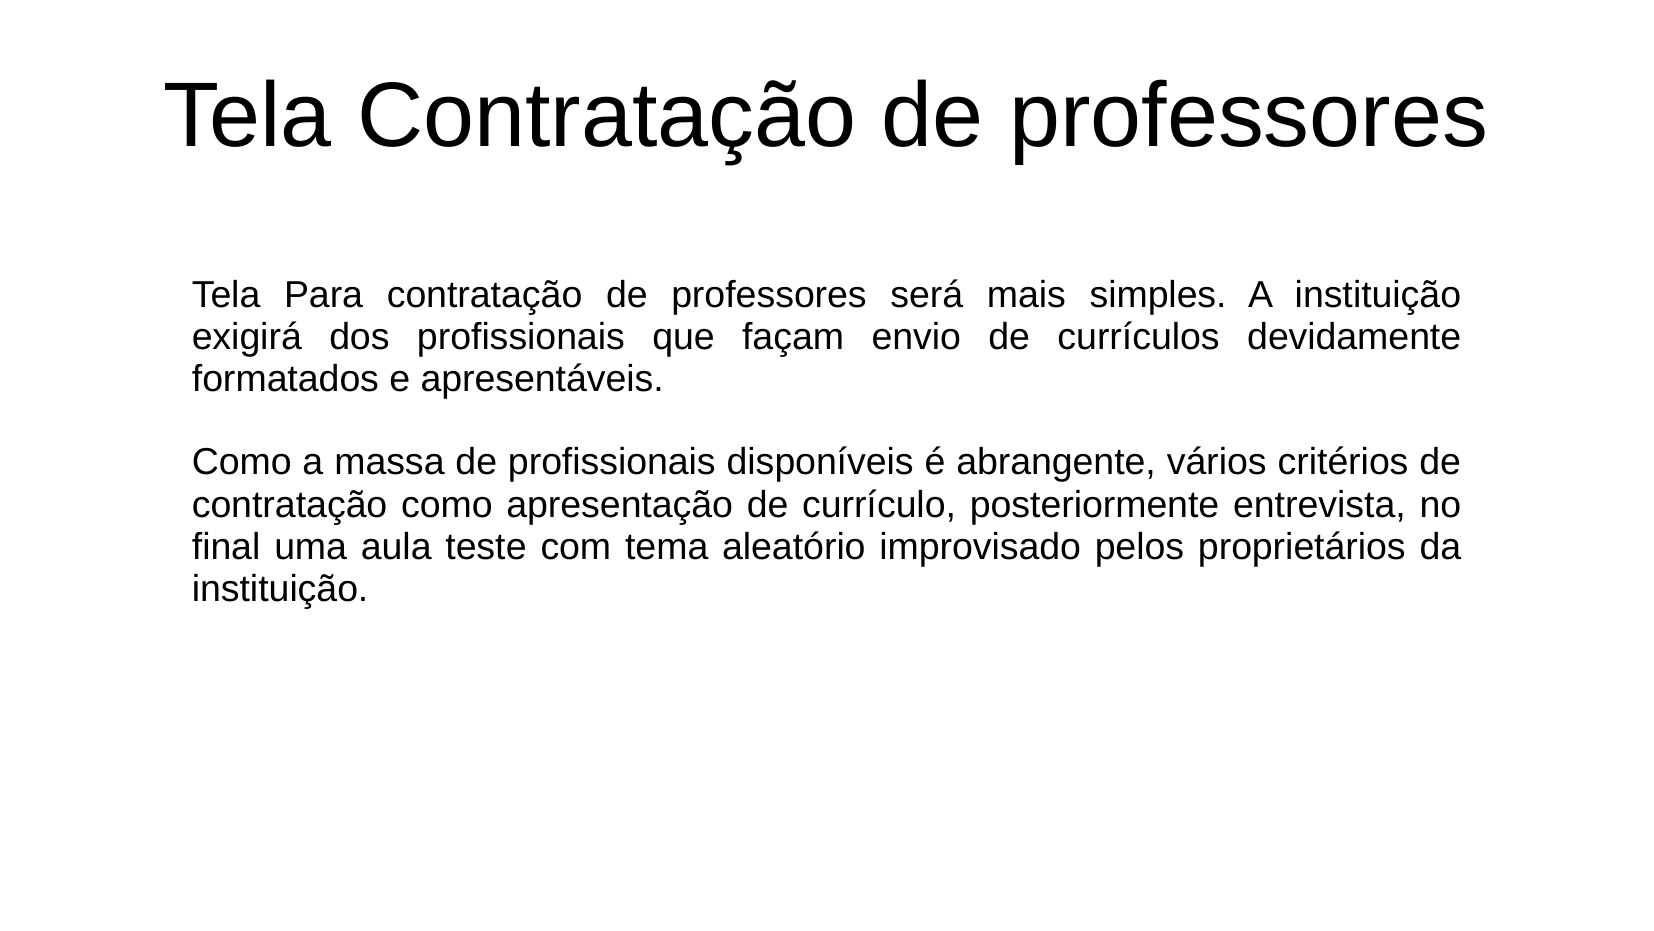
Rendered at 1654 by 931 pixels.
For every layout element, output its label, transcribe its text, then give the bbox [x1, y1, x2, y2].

text_box Tela Para contratação de professores será mais simples. A instituição exigirá dos profissionais que façam envio de currículos devidamente formatados e apresentáveis. Como a massa de profissionais disponíveis é abrangente, vários critérios de contratação como apresentação de currículo, posteriormente entrevista, no final uma aula teste com tema aleatório improvisado pelos proprietários da instituição. [177, 265, 1477, 617]
title Tela Contratação de professores [82, 37, 1571, 193]
